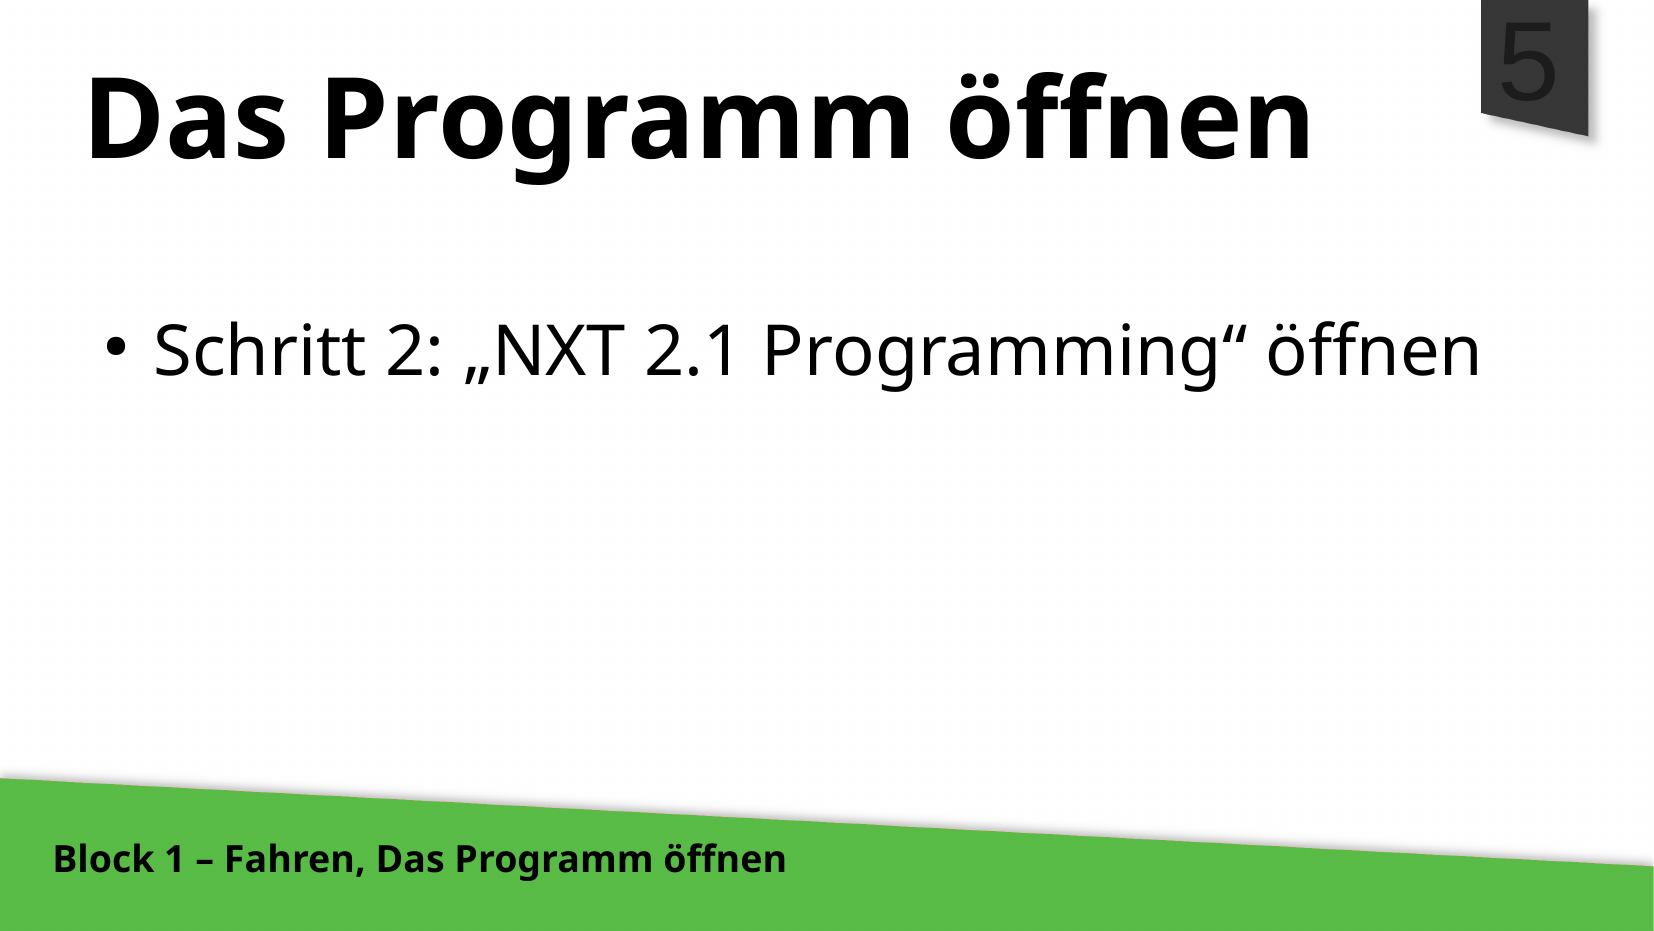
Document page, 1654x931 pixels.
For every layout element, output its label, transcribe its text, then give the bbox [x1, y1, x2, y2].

text_box <number> [900, 0, 1576, 132]
picture [0, 0, 1654, 931]
list Schritt 2: „NXT 2.1 Programming“ öffnen [86, 300, 1576, 420]
text_box Block 1 – Fahren, Das Programm öffnen [37, 825, 863, 901]
title Das Programm öffnen [82, 37, 1463, 193]
